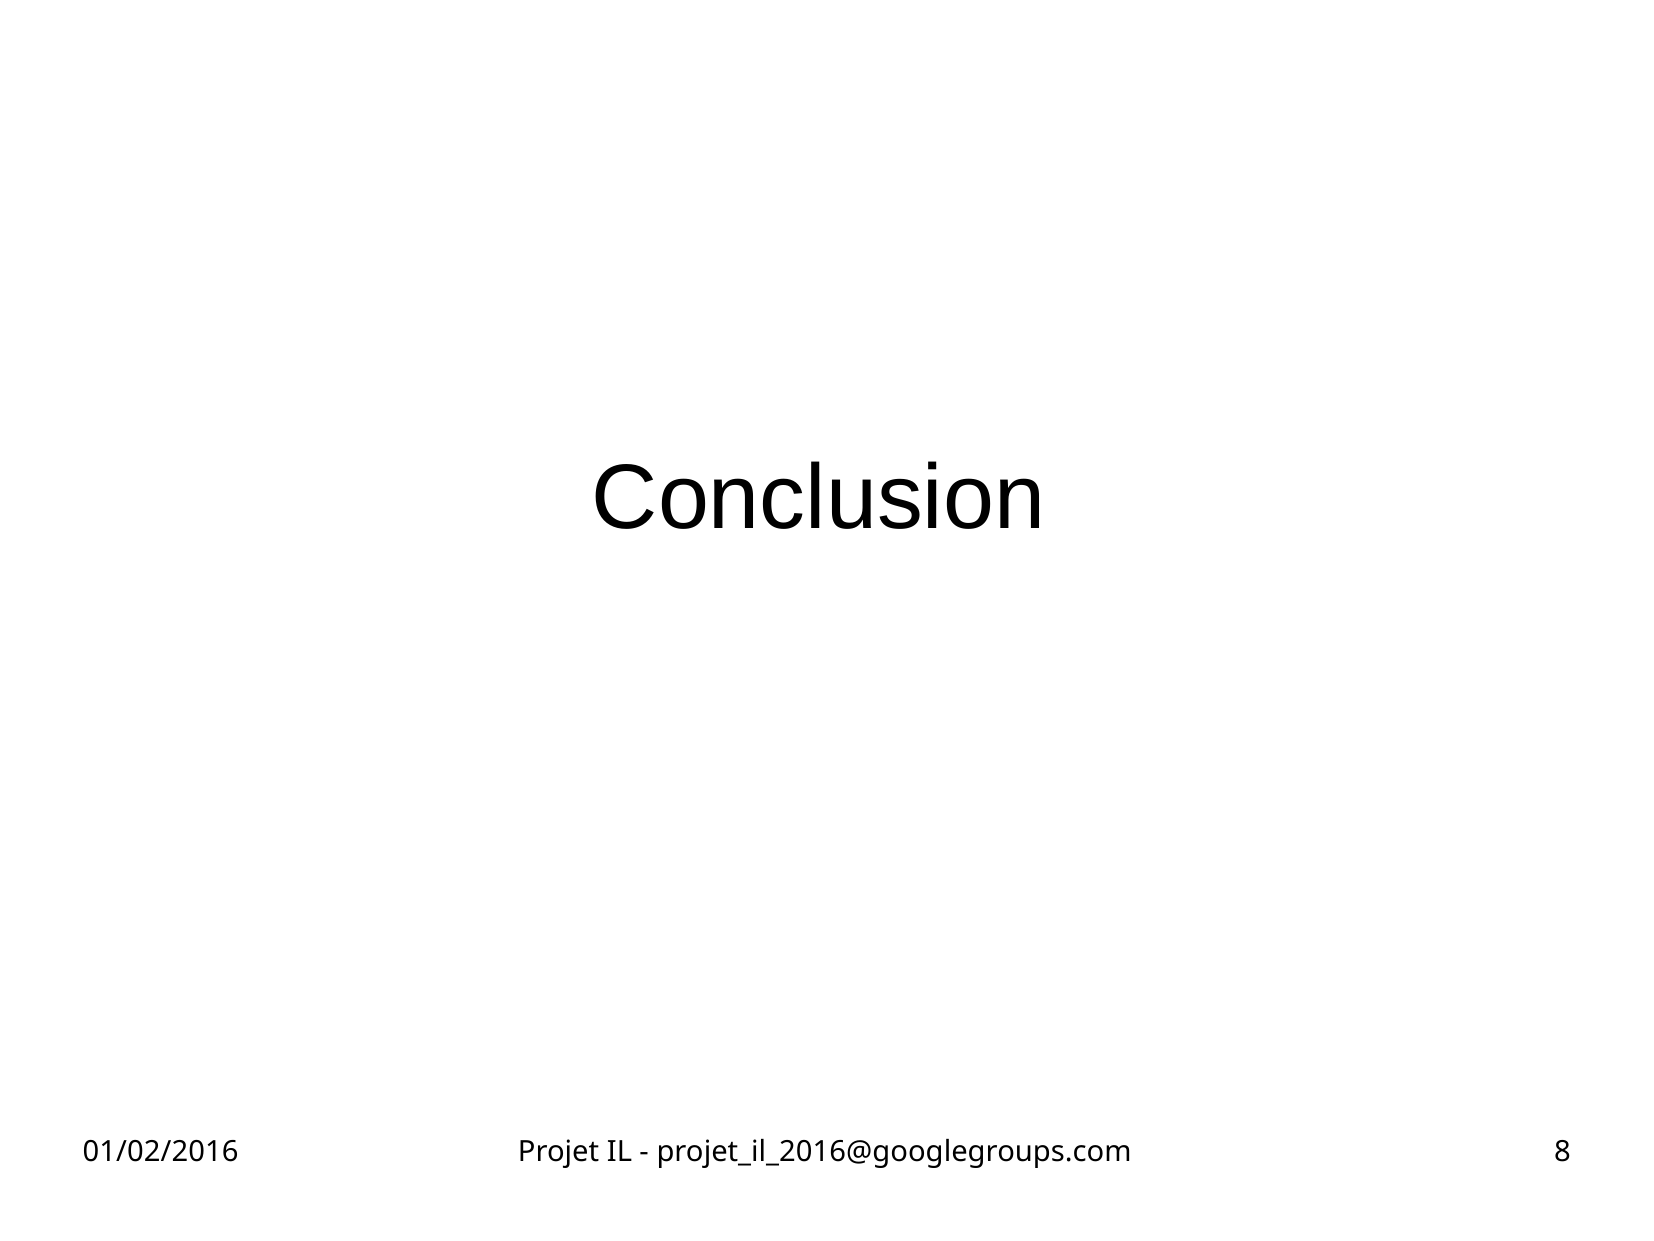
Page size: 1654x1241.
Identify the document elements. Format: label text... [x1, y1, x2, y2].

title Conclusion [75, 392, 1564, 601]
